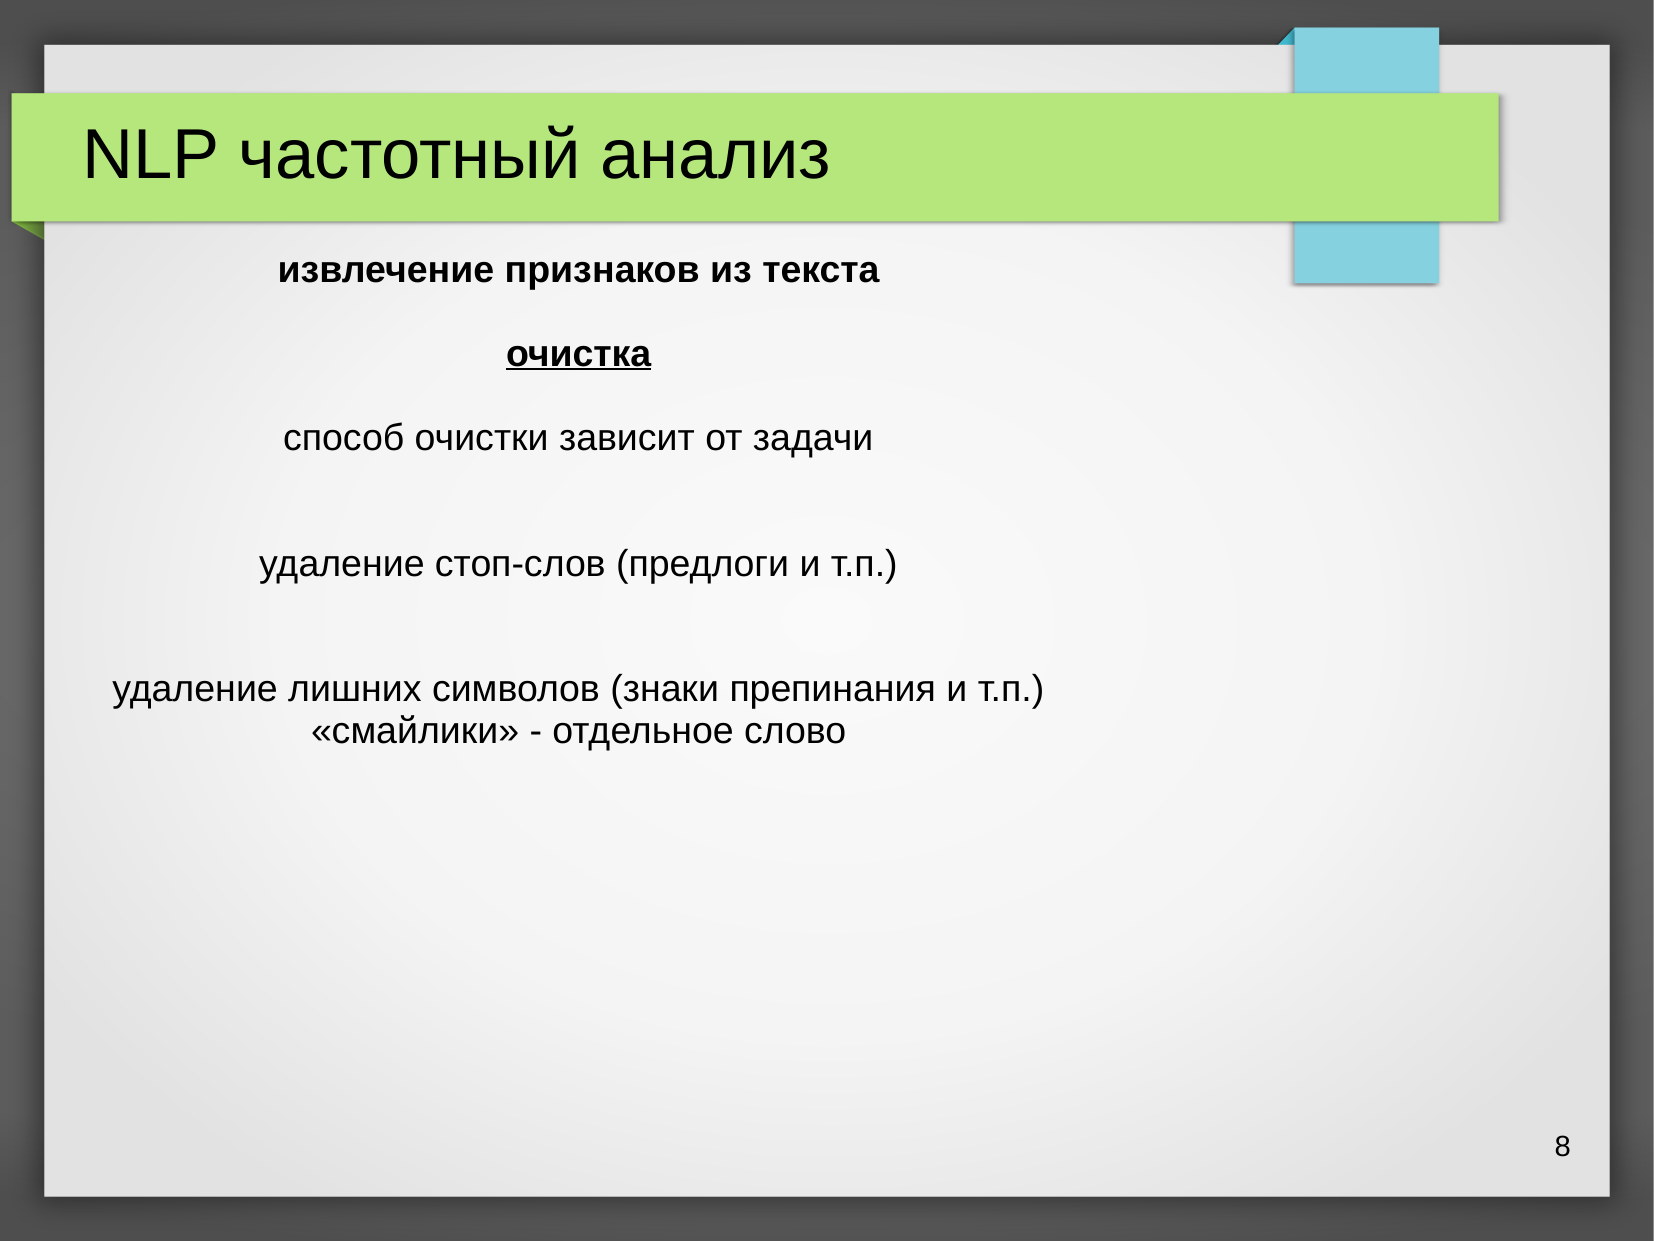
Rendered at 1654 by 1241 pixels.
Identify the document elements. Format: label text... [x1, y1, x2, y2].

picture [0, 0, 1654, 1241]
title NLP частотный анализ [82, 118, 1406, 189]
text_box извлечение признаков из текста очистка способ очистки зависит от задачи удаление стоп-слов (предлоги и т.п.) удаление лишних символов (знаки препинания и т.п.) «смайлики» - отдельное слово [94, 248, 1063, 1111]
